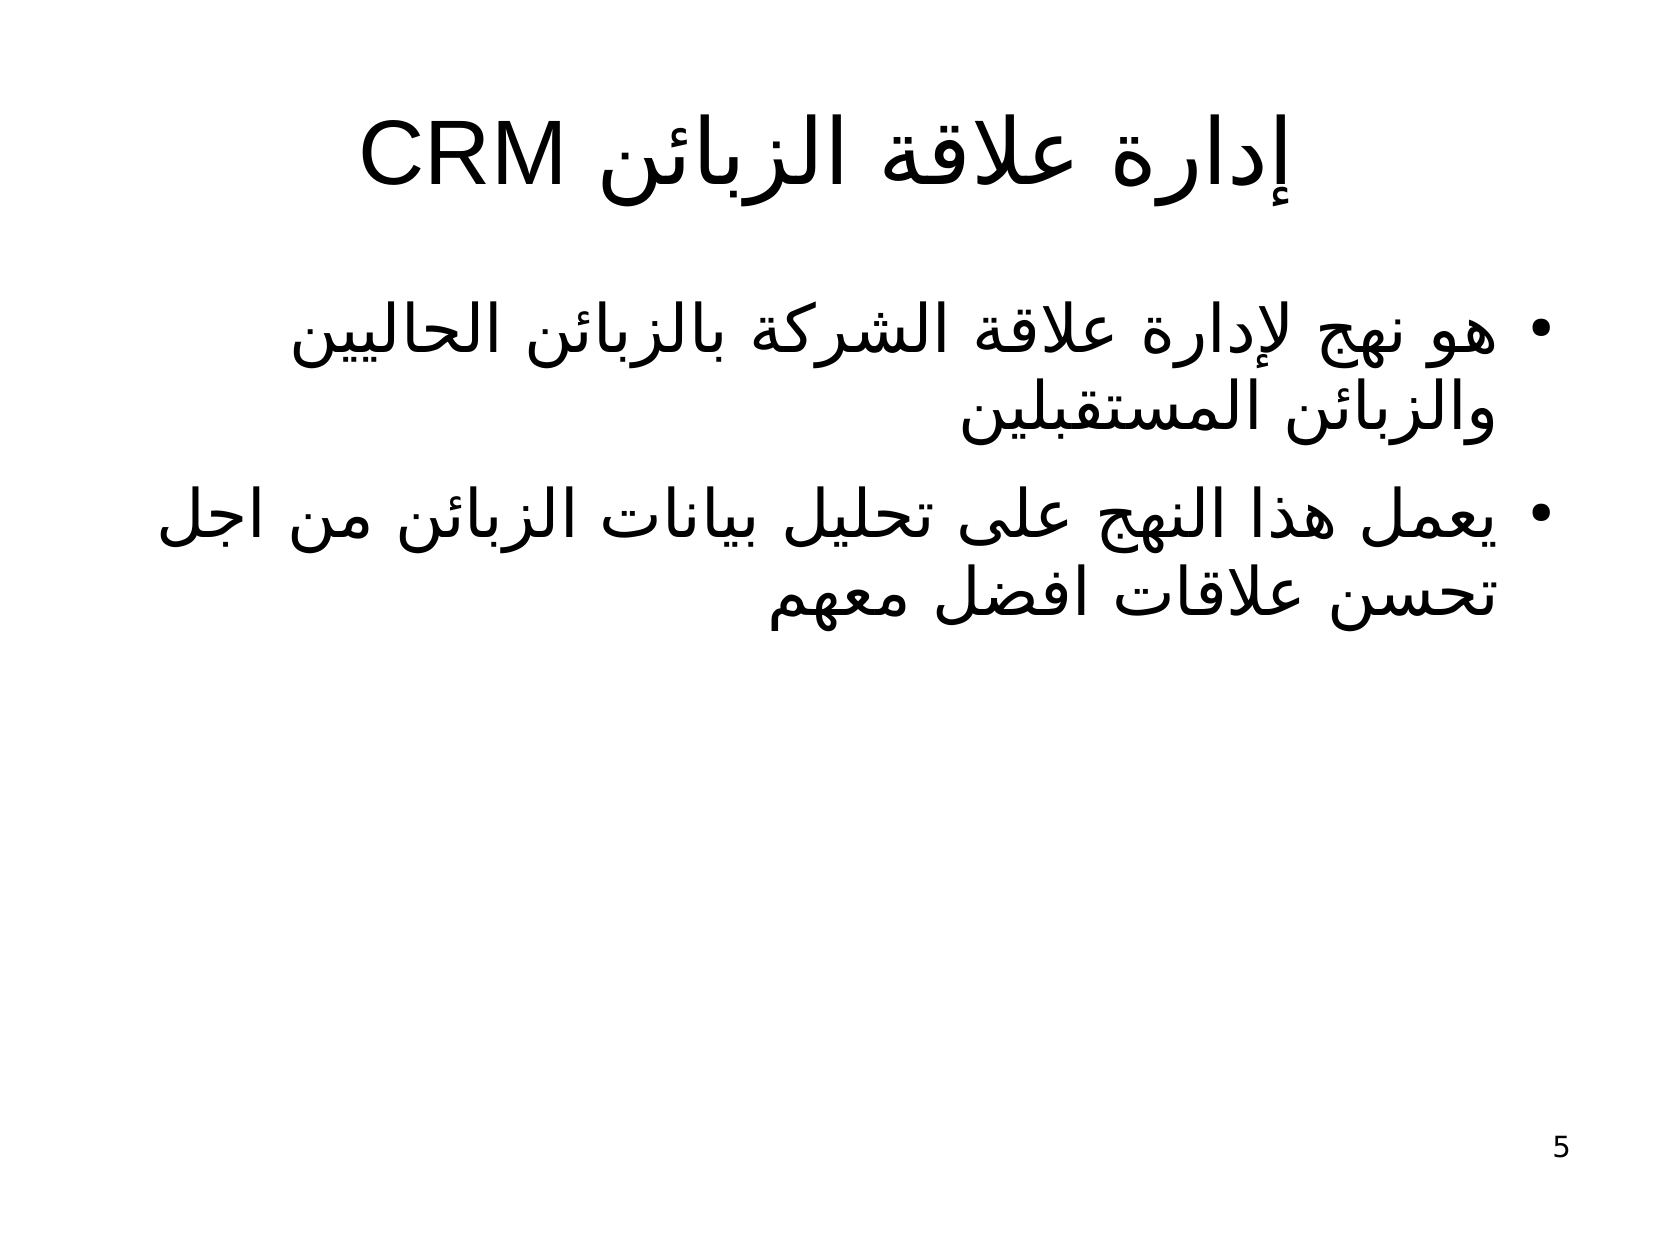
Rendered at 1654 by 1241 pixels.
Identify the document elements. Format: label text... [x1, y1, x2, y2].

list هو نهج لإدارة علاقة الشركة بالزبائن الحاليين والزبائن المستقبلين يعمل هذا النهج على تحليل بيانات الزبائن من اجل تحسن علاقات افضل معهم [82, 290, 1571, 1010]
title إدارة علاقة الزبائن CRM [82, 49, 1571, 257]
